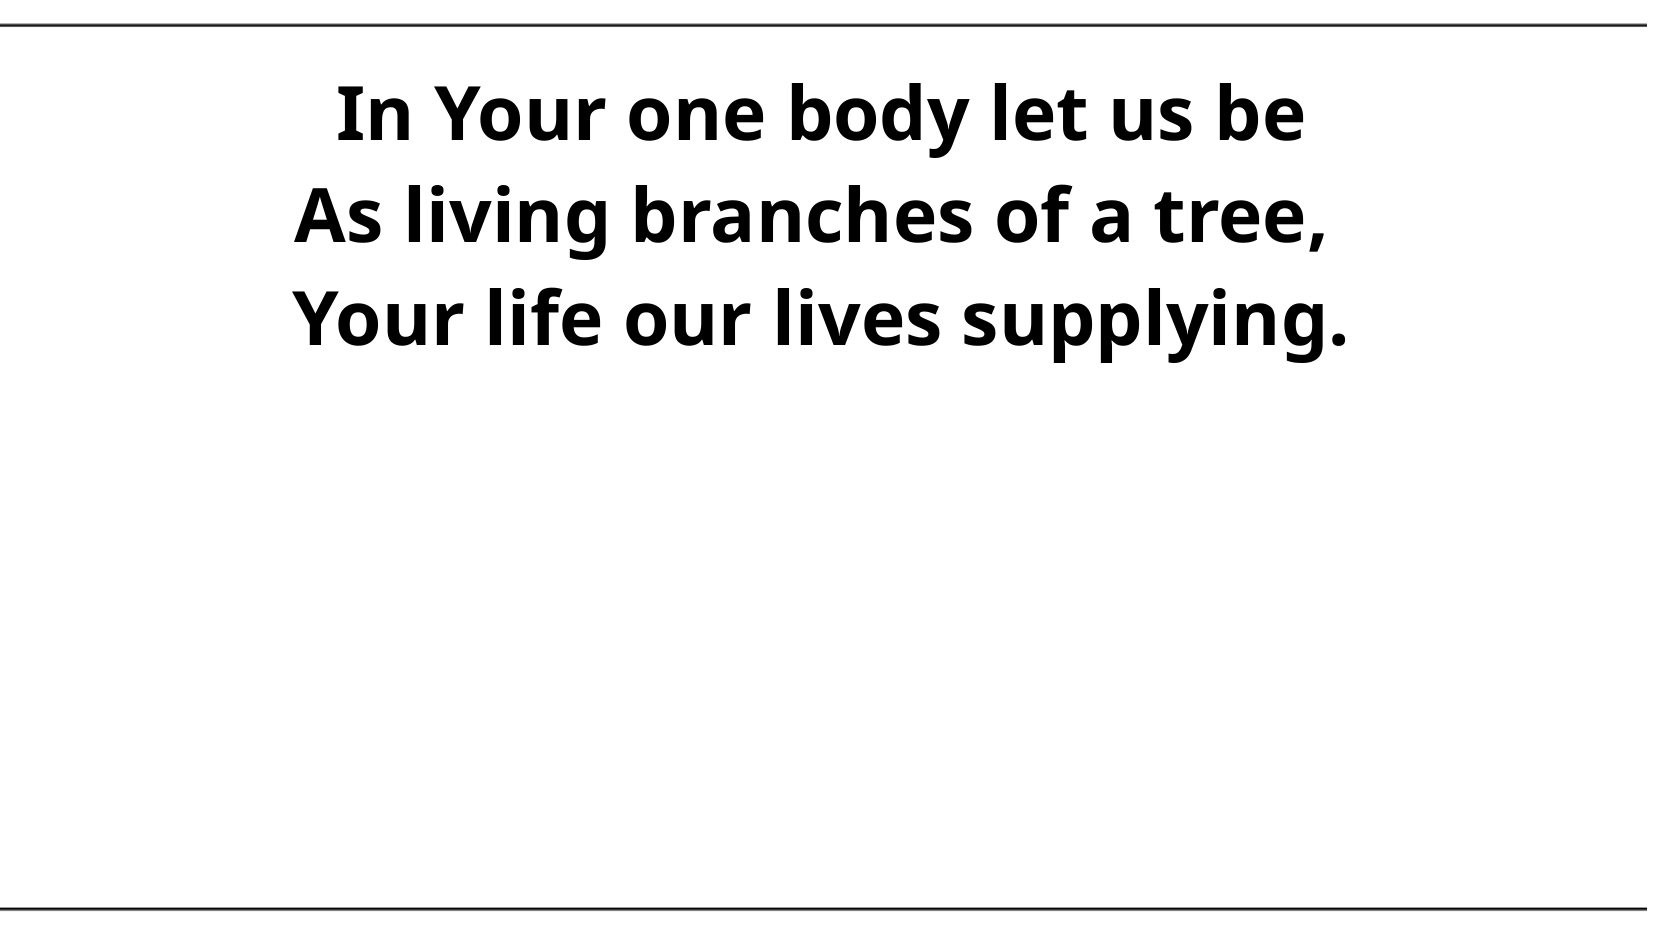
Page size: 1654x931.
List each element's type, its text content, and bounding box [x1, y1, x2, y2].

picture [0, 2, 1647, 931]
text_box In Your one body let us be As living branches of a tree, Your life our lives supplying. [49, 53, 1595, 368]
